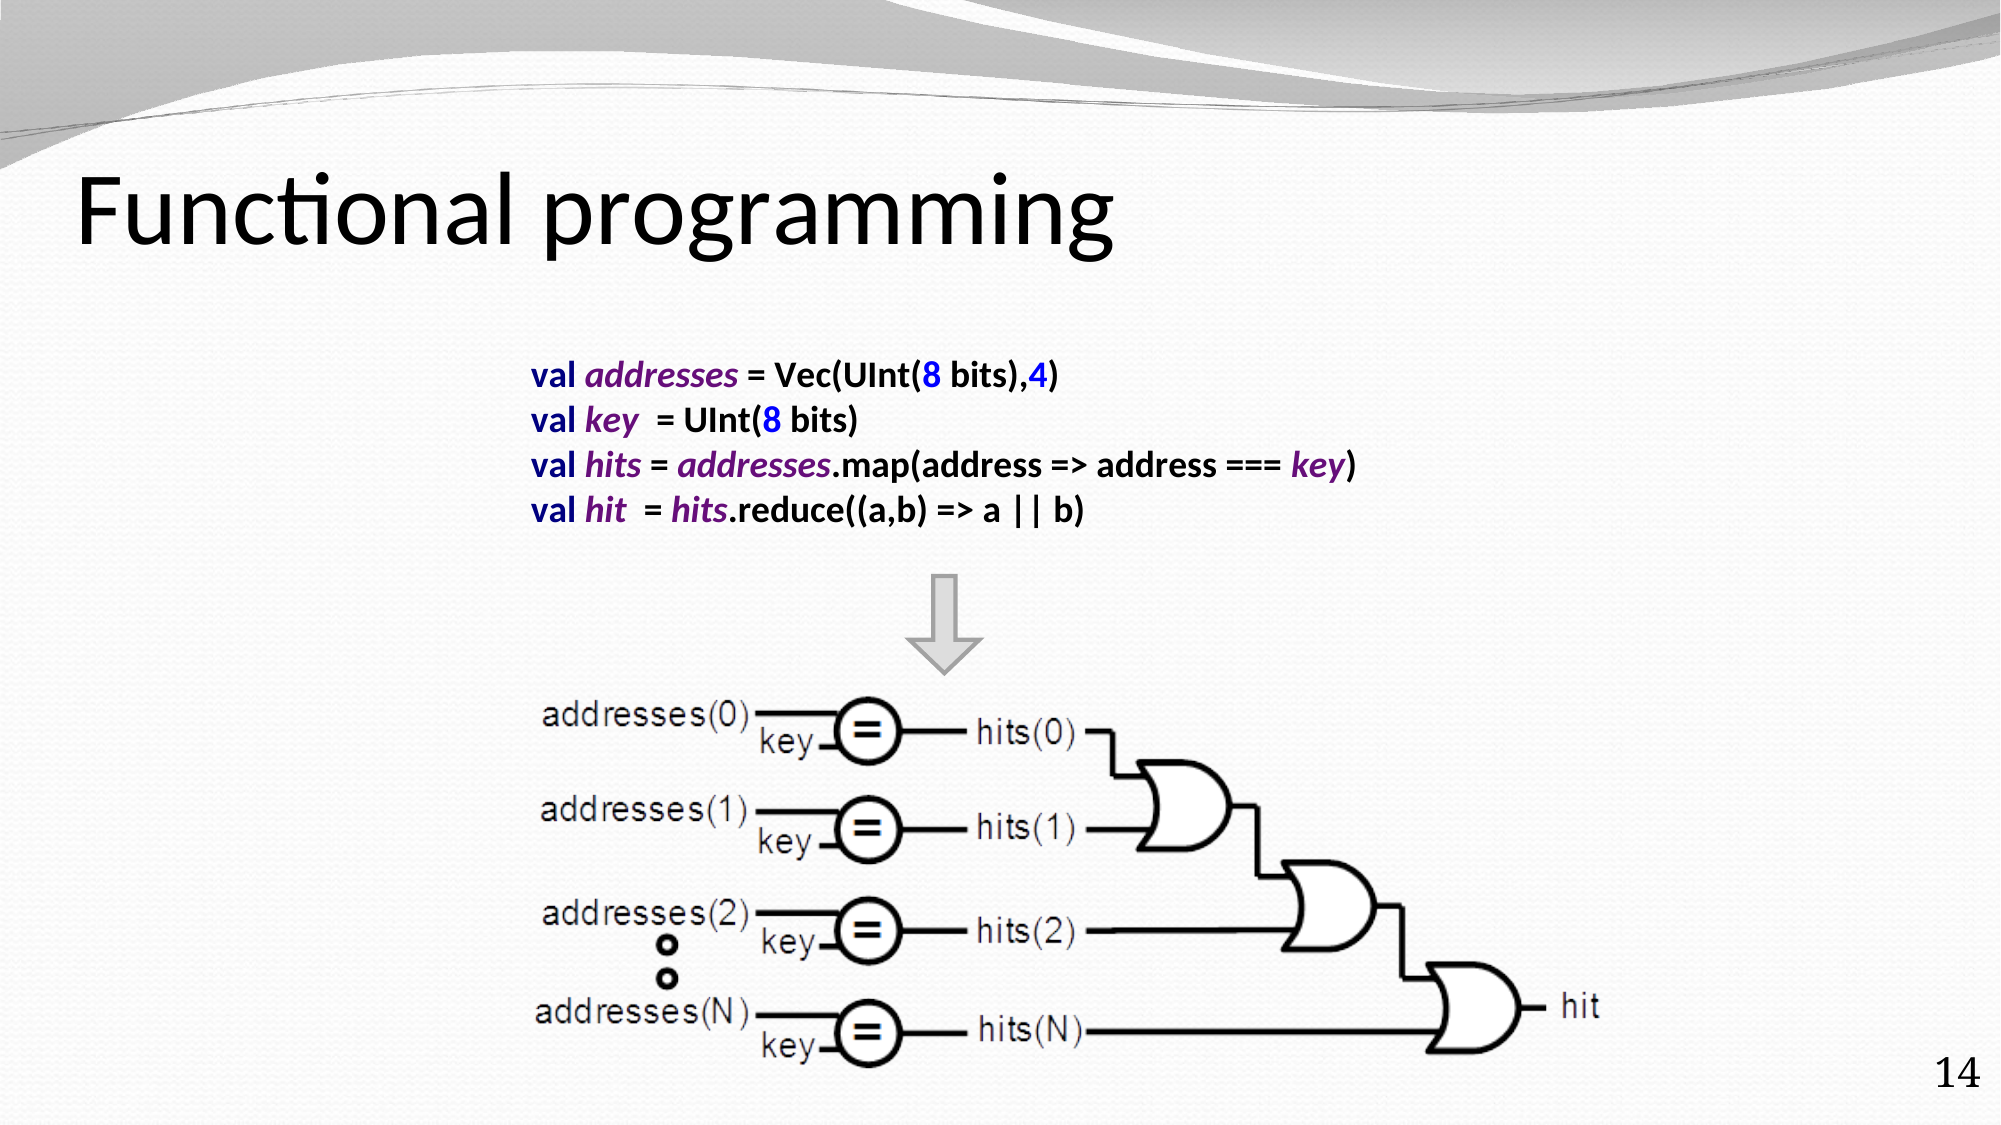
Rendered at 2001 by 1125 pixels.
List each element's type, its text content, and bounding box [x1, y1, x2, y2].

title Functional programming [75, 78, 1426, 266]
picture [0, 0, 2001, 1125]
text_box [909, 576, 980, 674]
text_box val addresses = Vec(UInt(8 bits),4) val key = UInt(8 bits) val hits = addresses.map(address => address === key) val hit = hits.reduce((a,b) => a || b) [516, 342, 1381, 538]
text_box <numéro> [1813, 1042, 1981, 1103]
